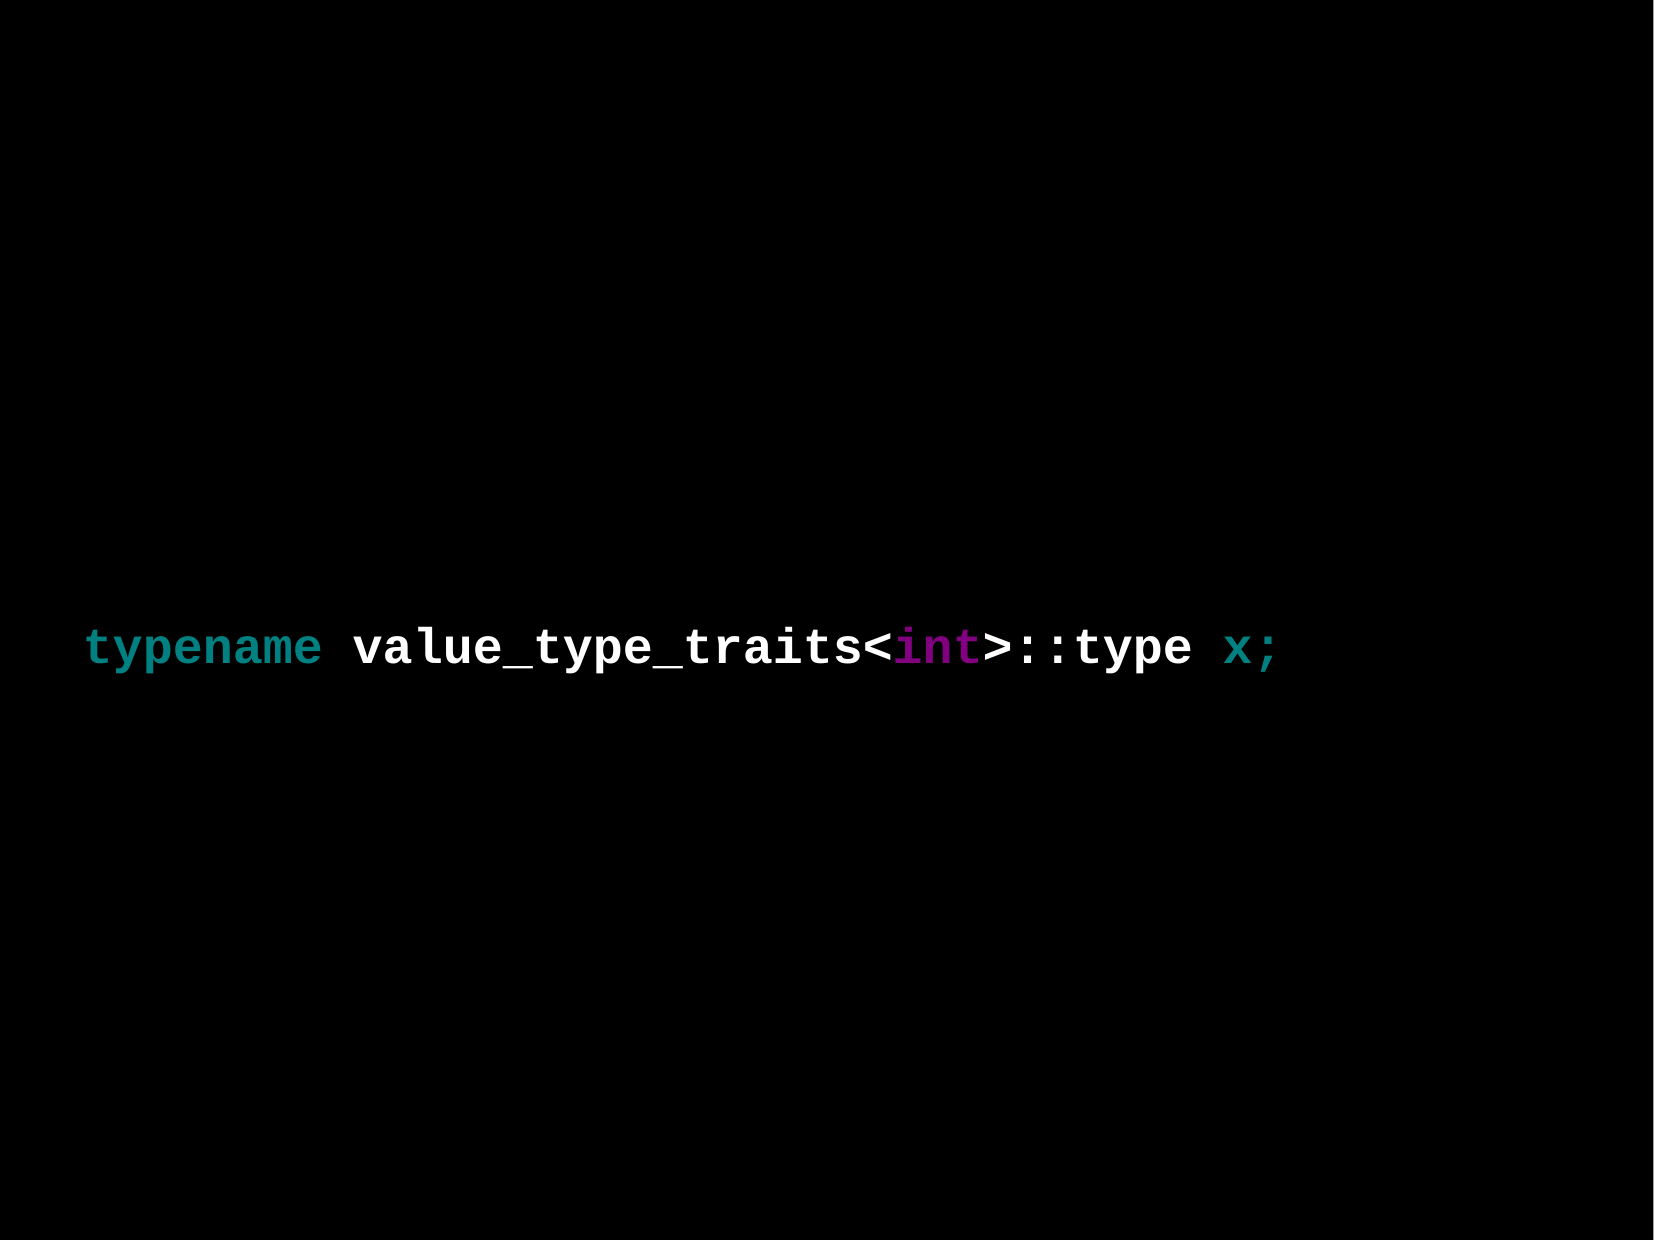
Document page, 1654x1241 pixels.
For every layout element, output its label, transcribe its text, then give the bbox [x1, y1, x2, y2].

subtitle typename value_type_traits<int>::type x; [82, 290, 1571, 1010]
